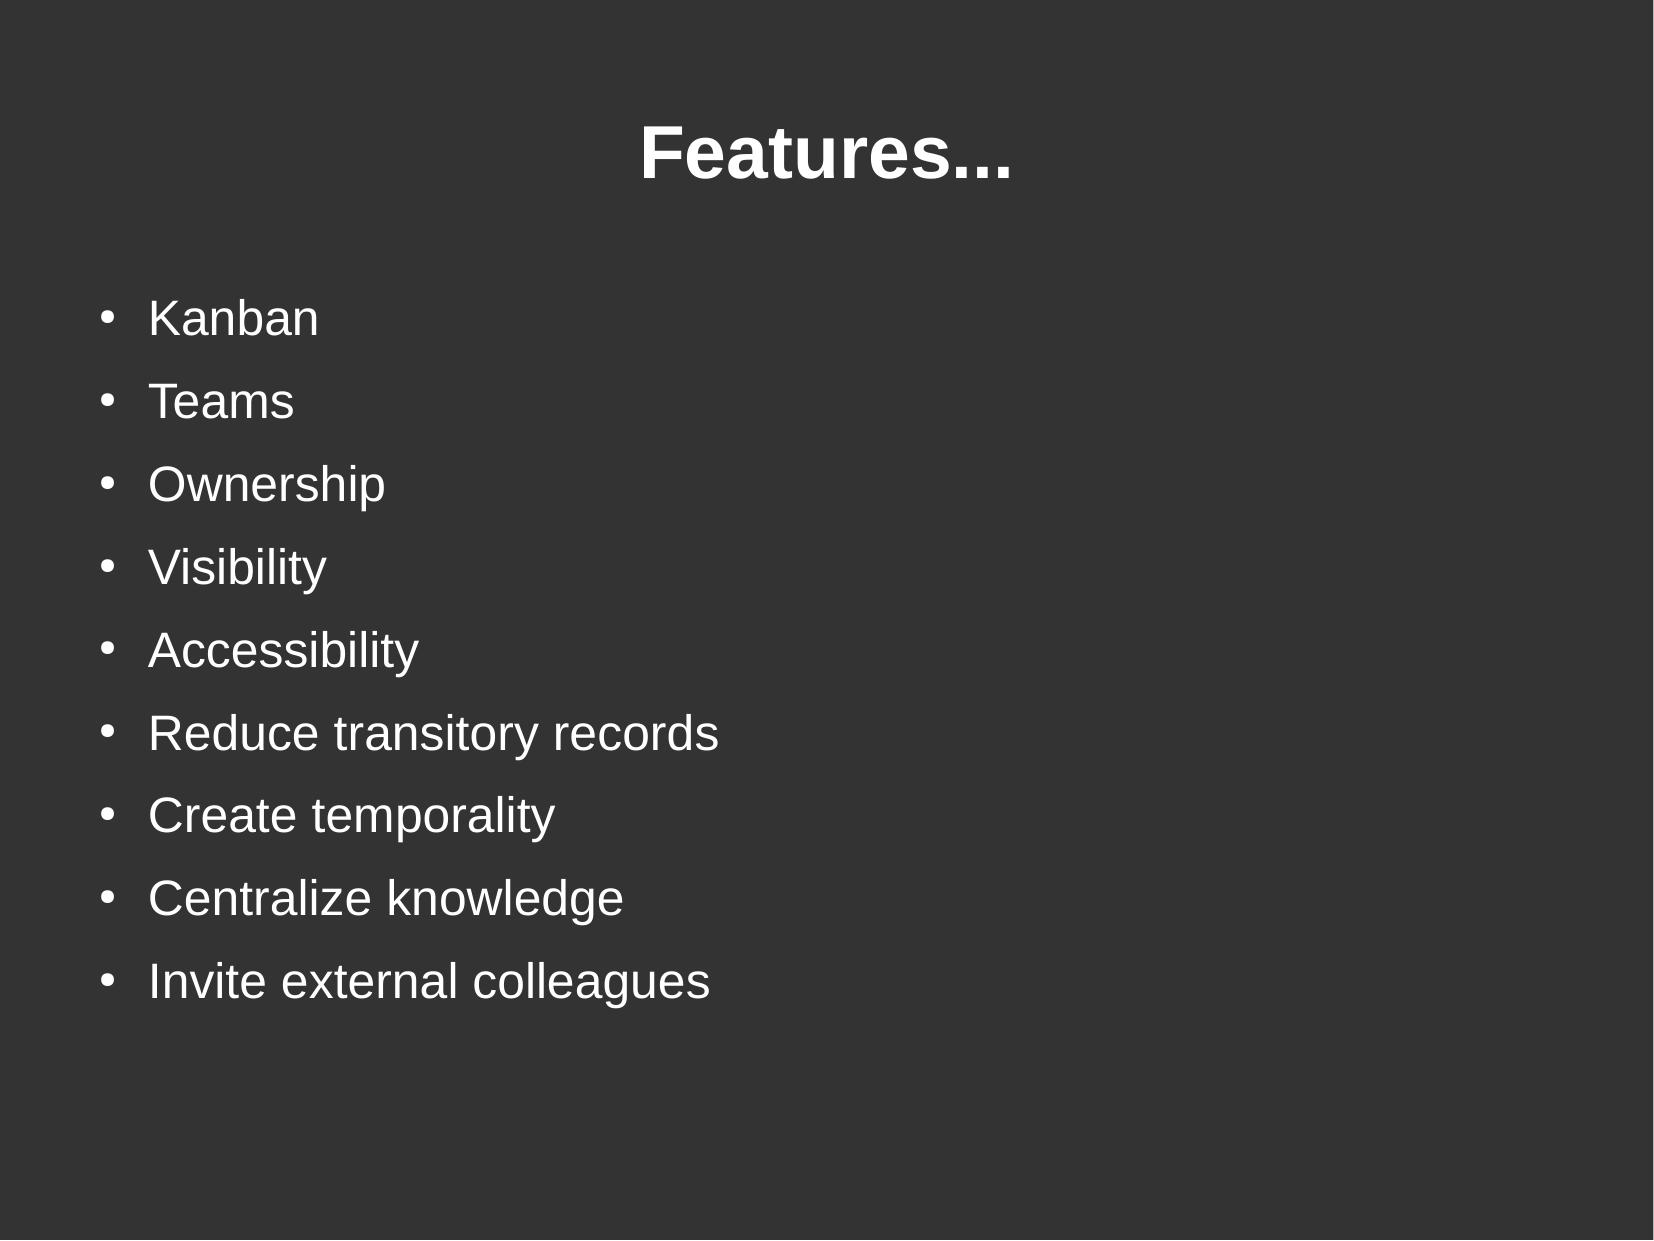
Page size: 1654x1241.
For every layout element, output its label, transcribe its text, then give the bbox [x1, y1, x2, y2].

list Kanban Teams Ownership Visibility Accessibility Reduce transitory records Create temporality Centralize knowledge Invite external colleagues [82, 290, 1571, 1010]
title Features... [82, 49, 1571, 257]
